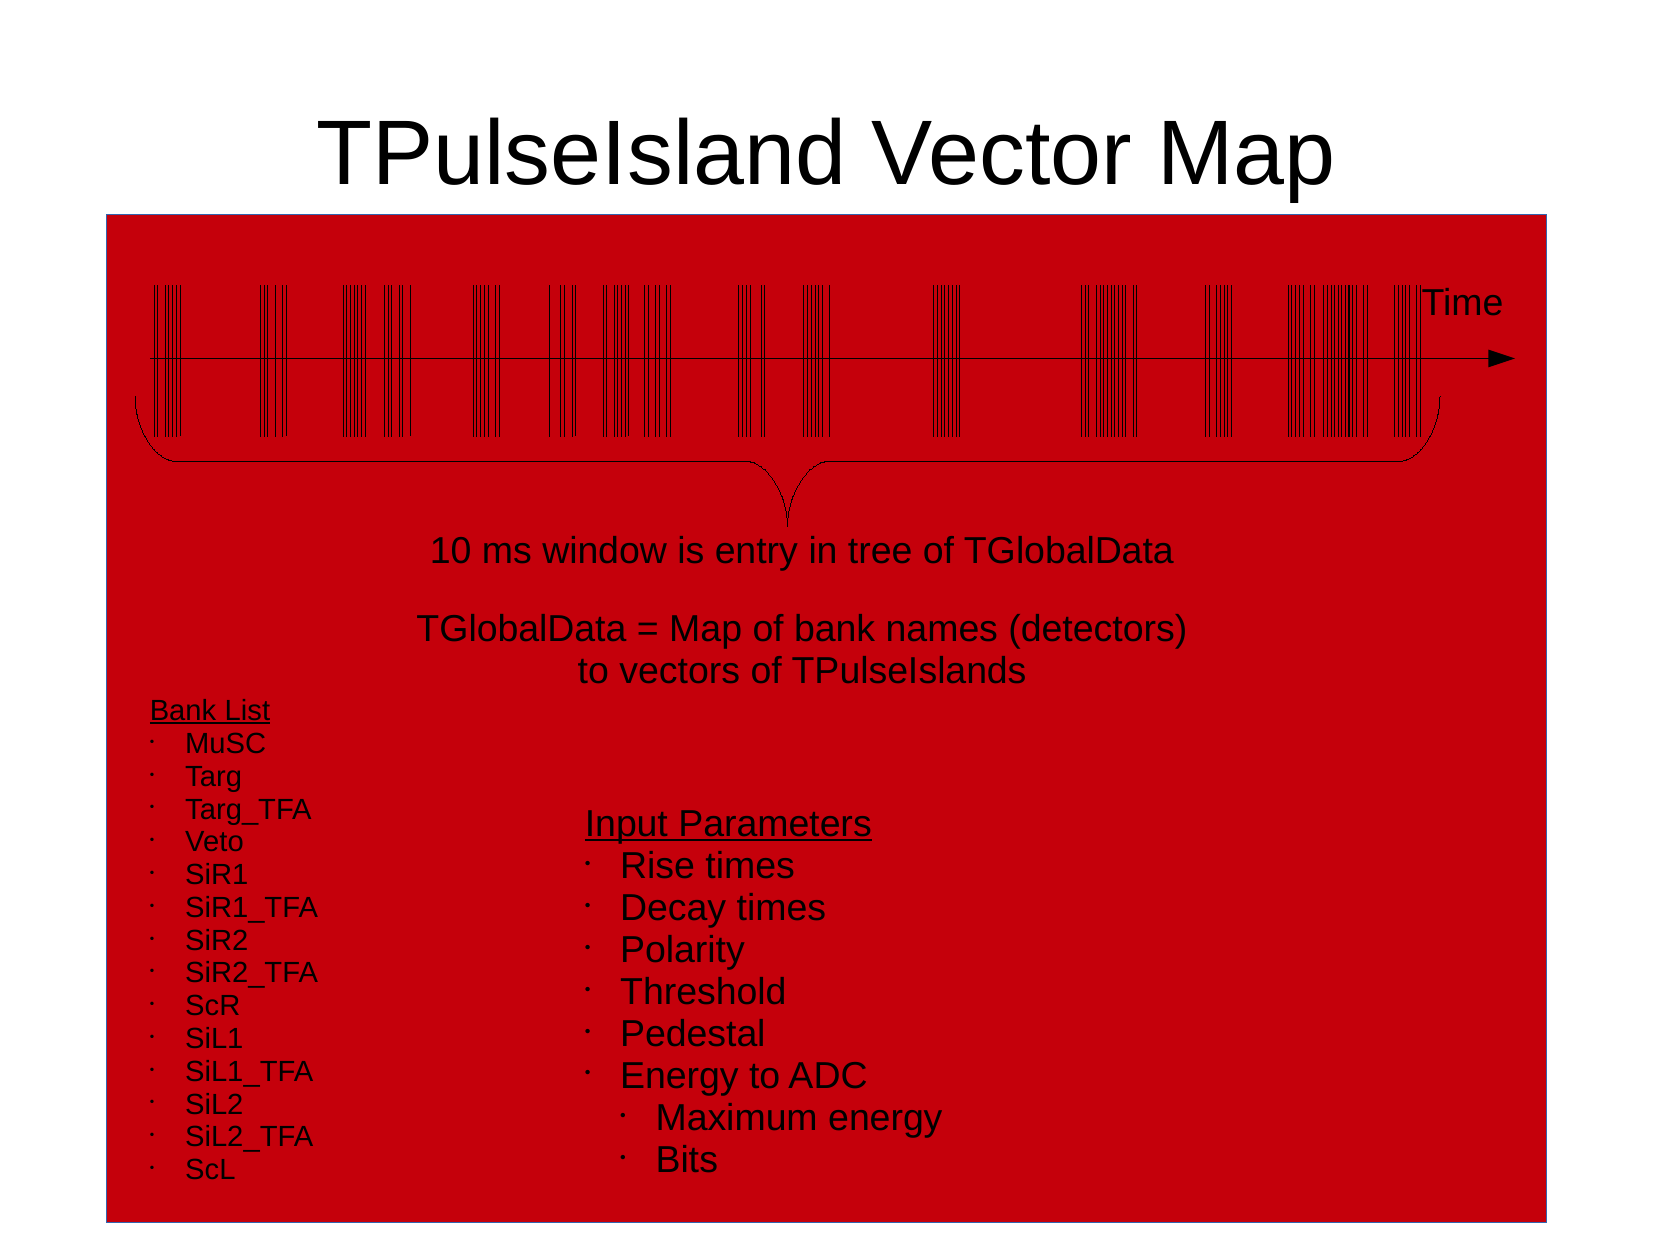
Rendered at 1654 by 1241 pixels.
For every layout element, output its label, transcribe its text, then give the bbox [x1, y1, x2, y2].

text_box [106, 214, 1547, 1223]
text_box Time [1395, 273, 1531, 331]
text_box TGlobalData = Map of bank names (detectors) to vectors of TPulseIslands [388, 600, 1216, 699]
text_box Bank List MuSC Targ Targ_TFA Veto SiR1 SiR1_TFA SiR2 SiR2_TFA ScR SiL1 SiL1_TFA SiL2 SiL2_TFA ScL [135, 686, 586, 1194]
text_box 10 ms window is entry in tree of TGlobalData [388, 522, 1216, 580]
title TPulseIsland Vector Map [82, 49, 1571, 257]
text_box Input Parameters Rise times Decay times Polarity Threshold Pedestal Energy to ADC Maximum energy Bits [570, 795, 1171, 1188]
